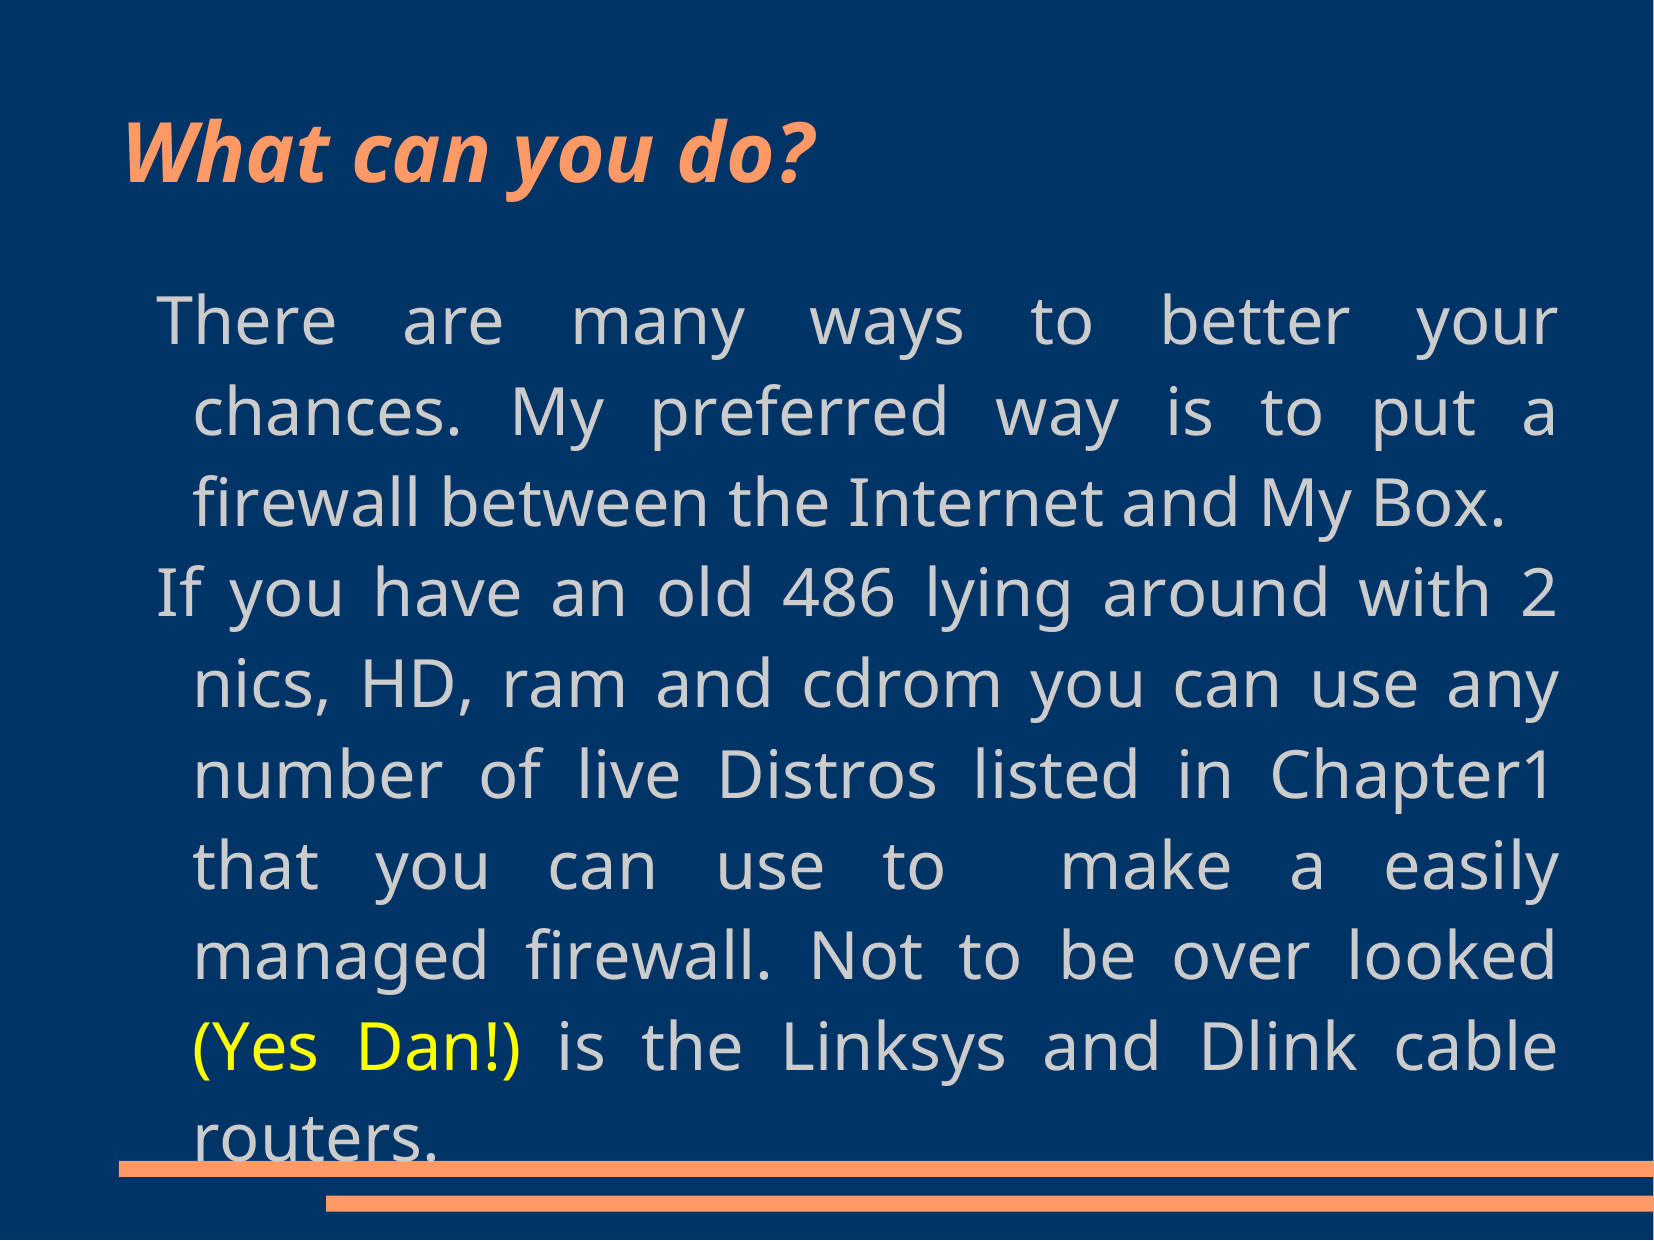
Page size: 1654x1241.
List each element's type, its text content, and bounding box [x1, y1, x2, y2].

subtitle There are many ways to better your chances. My preferred way is to put a firewall between the Internet and My Box. If you have an old 486 lying around with 2 nics, HD, ram and cdrom you can use any number of live Distros listed in Chapter1 that you can use to make a easily managed firewall. Not to be over looked (Yes Dan!) is the Linksys and Dlink cable routers. [121, 322, 1561, 1133]
title What can you do? [121, 46, 1534, 254]
